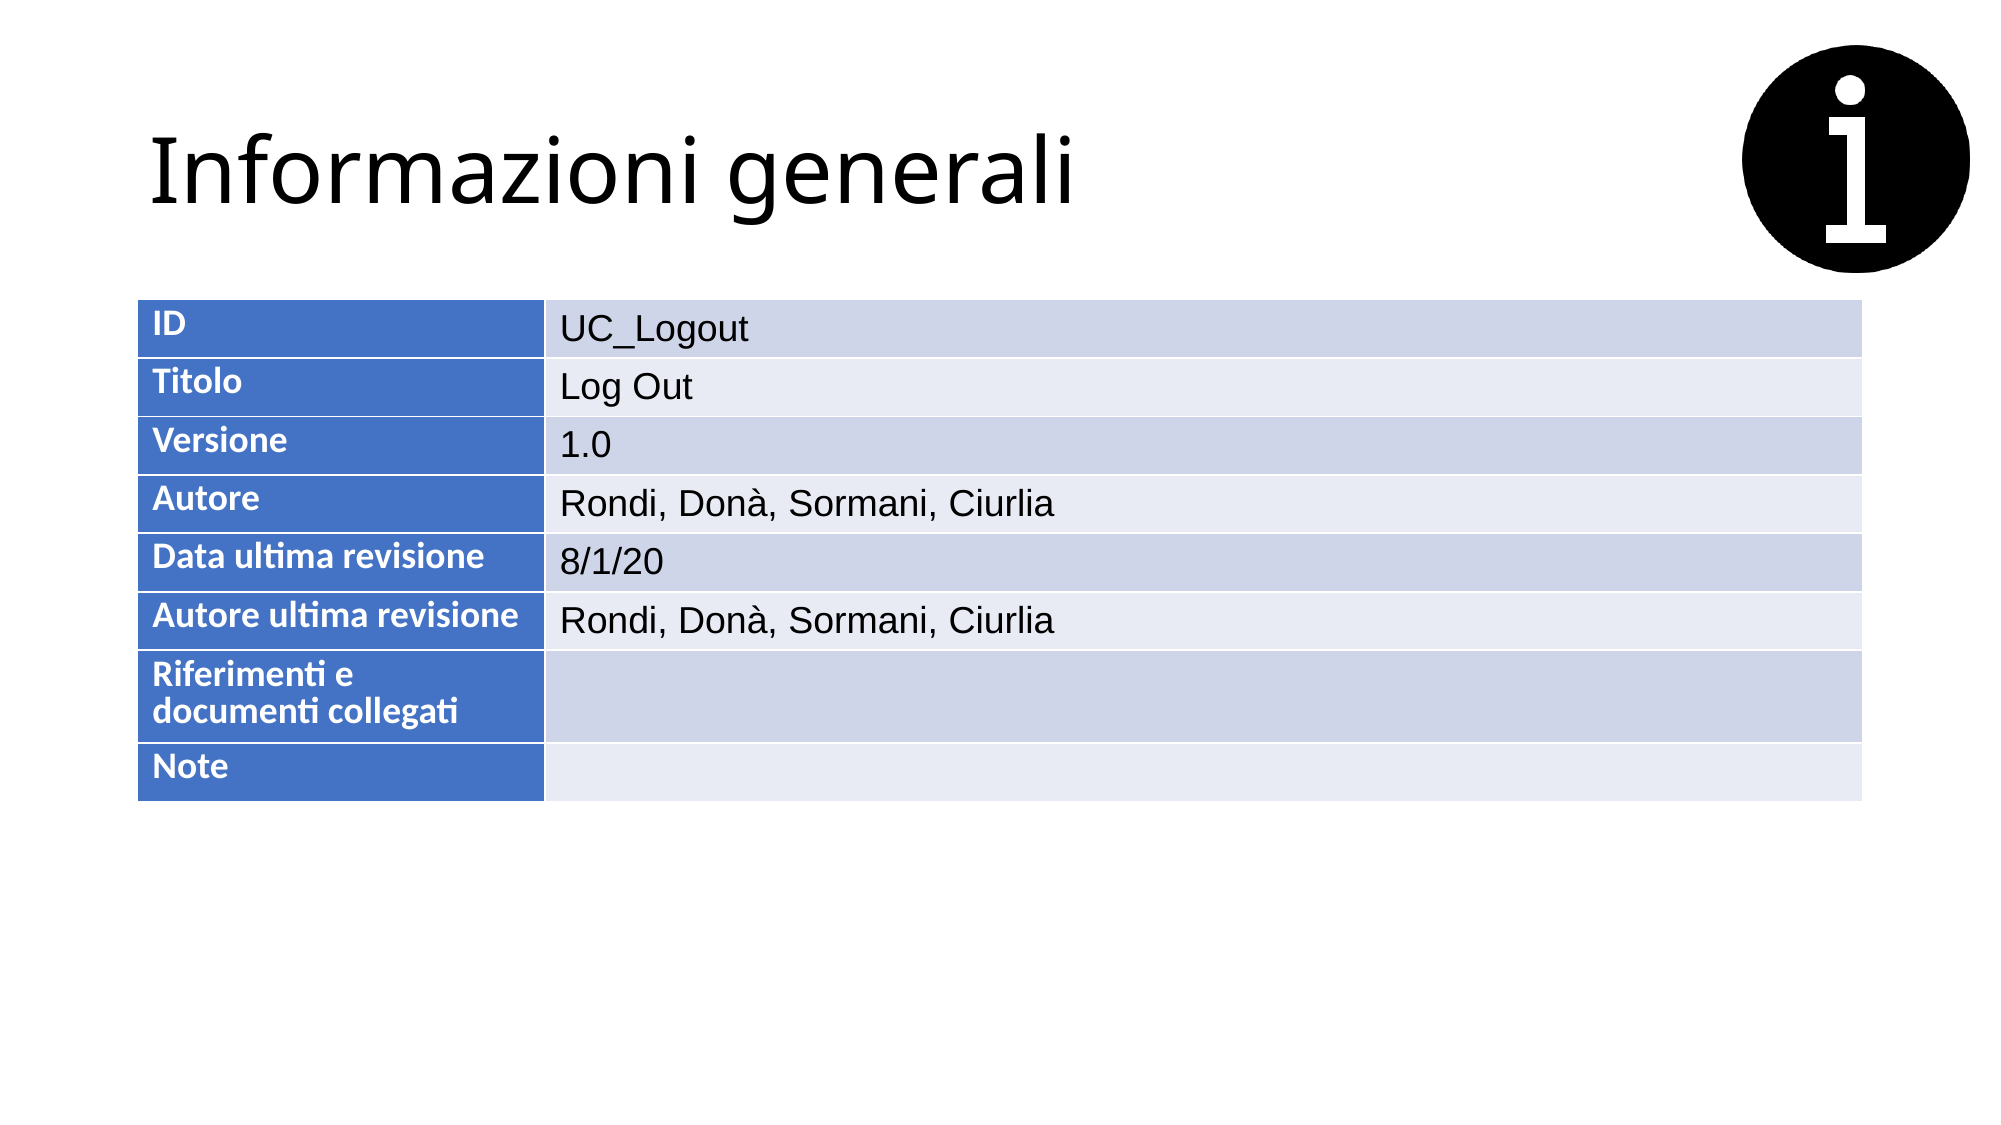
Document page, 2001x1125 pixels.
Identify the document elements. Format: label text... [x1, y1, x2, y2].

table_cell Note [138, 744, 544, 801]
table_cell 1.0 [546, 417, 1862, 474]
table_cell Riferimenti e documenti collegati [138, 651, 544, 742]
table_cell Versione [138, 417, 544, 474]
table_cell Titolo [138, 359, 544, 416]
table_cell [546, 651, 1862, 742]
table_cell Rondi, Donà, Sormani, Ciurlia [546, 476, 1862, 532]
table_cell Log Out [546, 359, 1862, 416]
table_cell Autore [138, 476, 544, 532]
table_cell Rondi, Donà, Sormani, Ciurlia [546, 593, 1862, 649]
table_cell Autore ultima revisione [138, 593, 544, 649]
table_cell 8/1/20 [546, 534, 1862, 591]
picture [1712, 15, 2000, 303]
title Informazioni generali [134, 64, 1712, 283]
table_cell [546, 744, 1862, 801]
table_cell Data ultima revisione [138, 534, 544, 591]
table_header UC_Logout [546, 300, 1862, 357]
table_header ID [138, 300, 544, 357]
